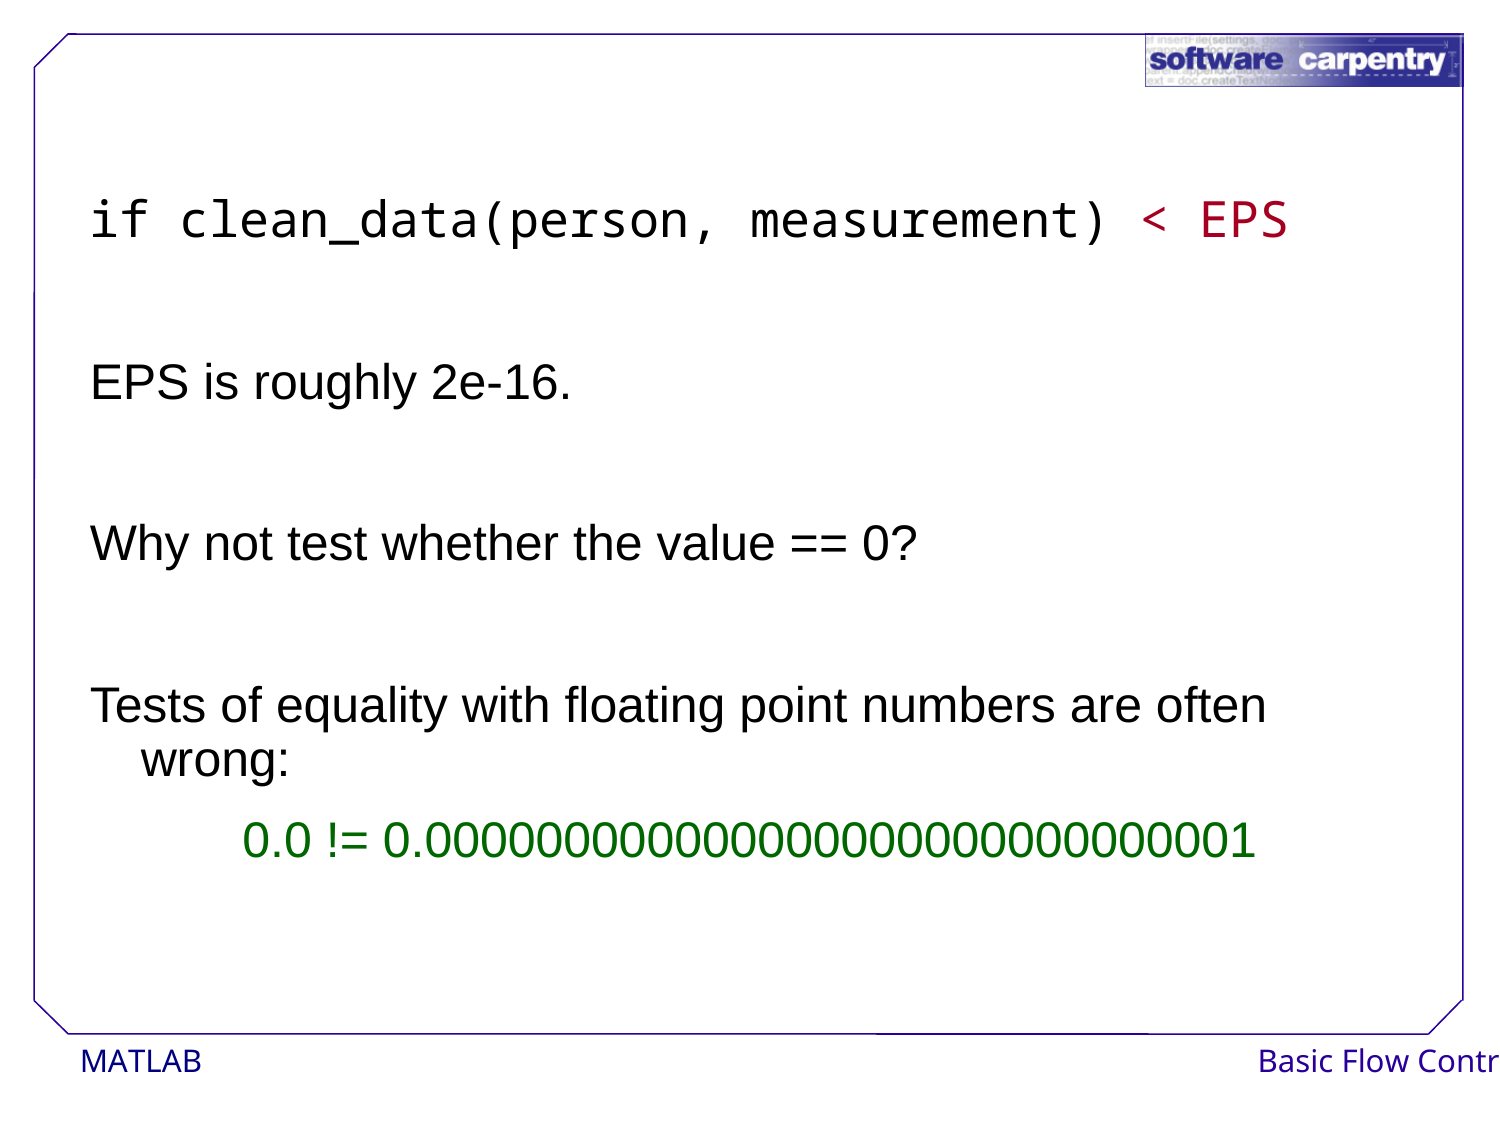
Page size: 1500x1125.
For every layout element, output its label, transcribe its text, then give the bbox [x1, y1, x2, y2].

picture [1145, 33, 1464, 87]
list if clean_data(person, measurement) < EPS EPS is roughly 2e-16. Why not test whether the value == 0? Tests of equality with floating point numbers are often wrong: 0.0 != 0.000000000000000000000000000001 [75, 99, 1426, 1013]
